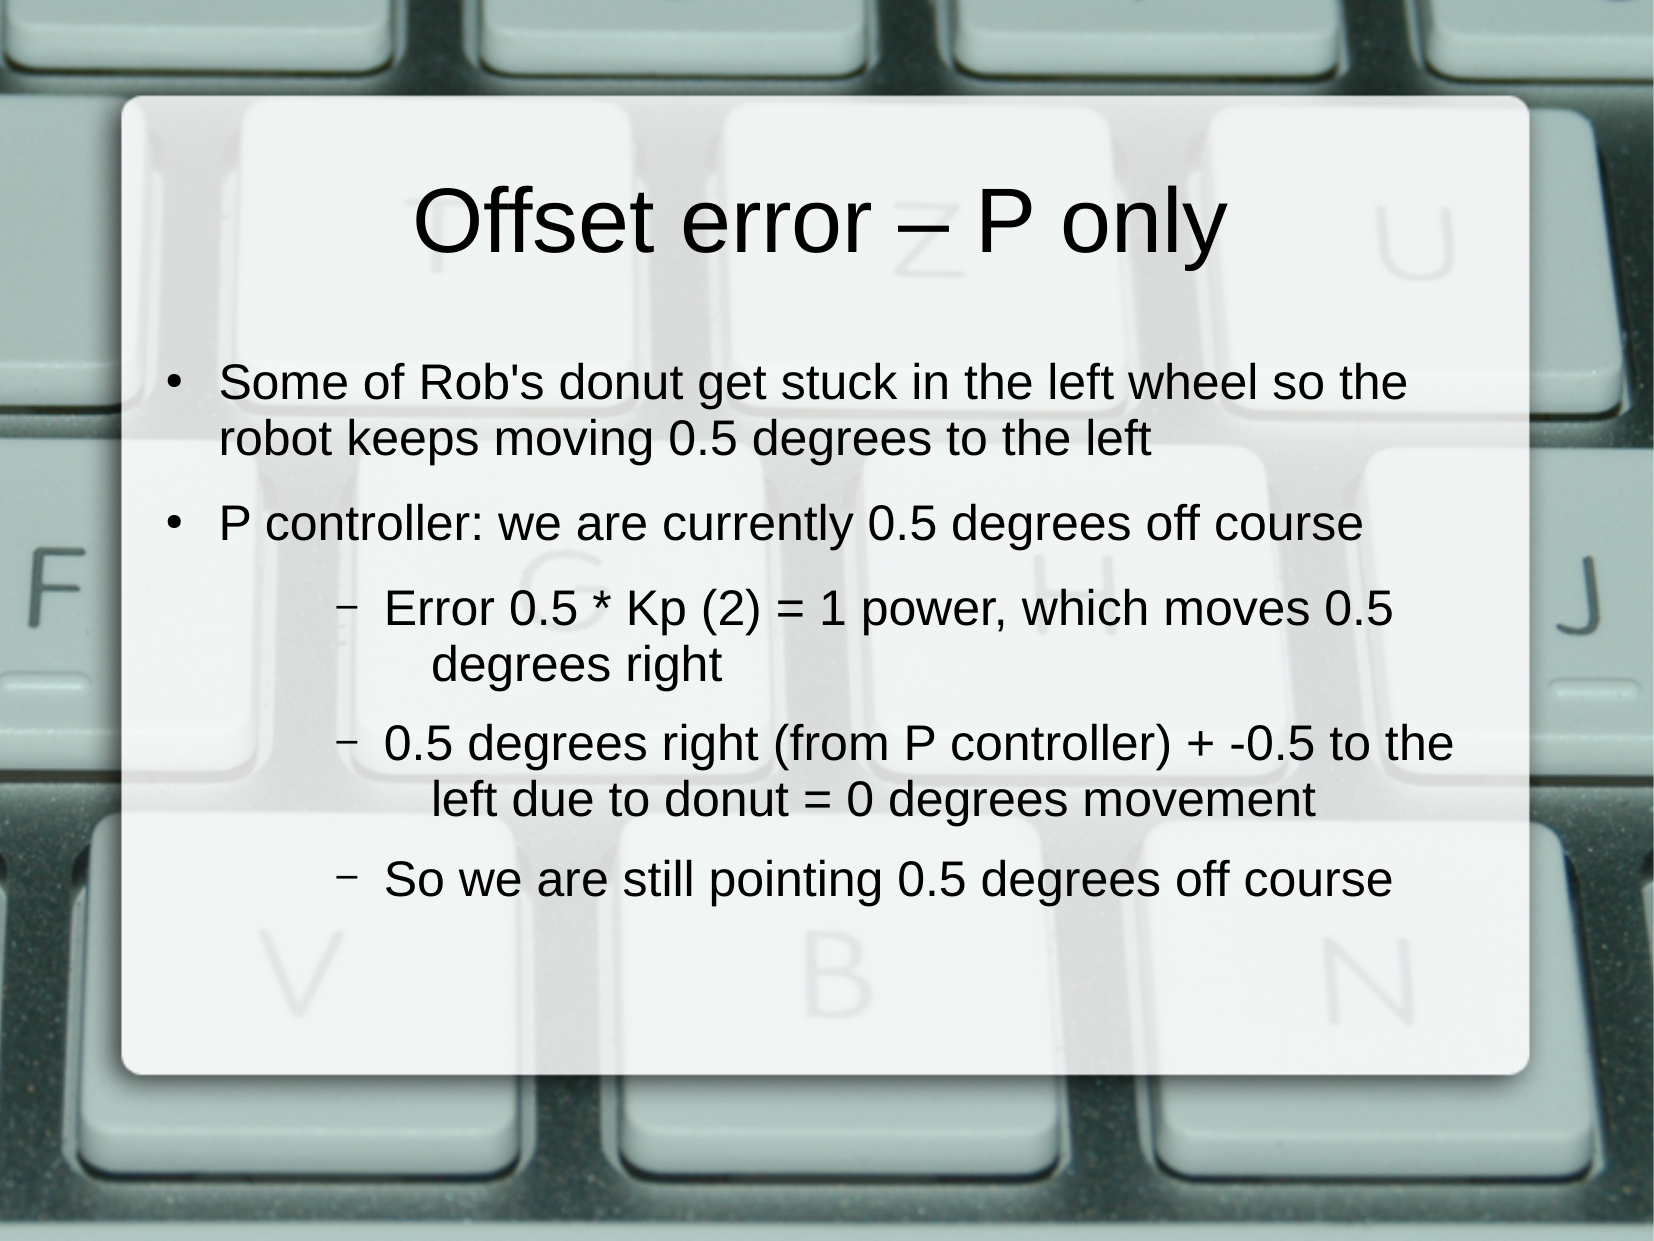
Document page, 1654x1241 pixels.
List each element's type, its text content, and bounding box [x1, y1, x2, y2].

list Some of Rob's donut get stuck in the left wheel so the robot keeps moving 0.5 degrees to the left P controller: we are currently 0.5 degrees off course Error 0.5 * Kp (2) = 1 power, which moves 0.5 degrees right 0.5 degrees right (from P controller) + -0.5 to the left due to donut = 0 degrees movement So we are still pointing 0.5 degrees off course [147, 354, 1506, 1063]
picture [0, 0, 1654, 1241]
title Offset error – P only [135, 117, 1506, 325]
